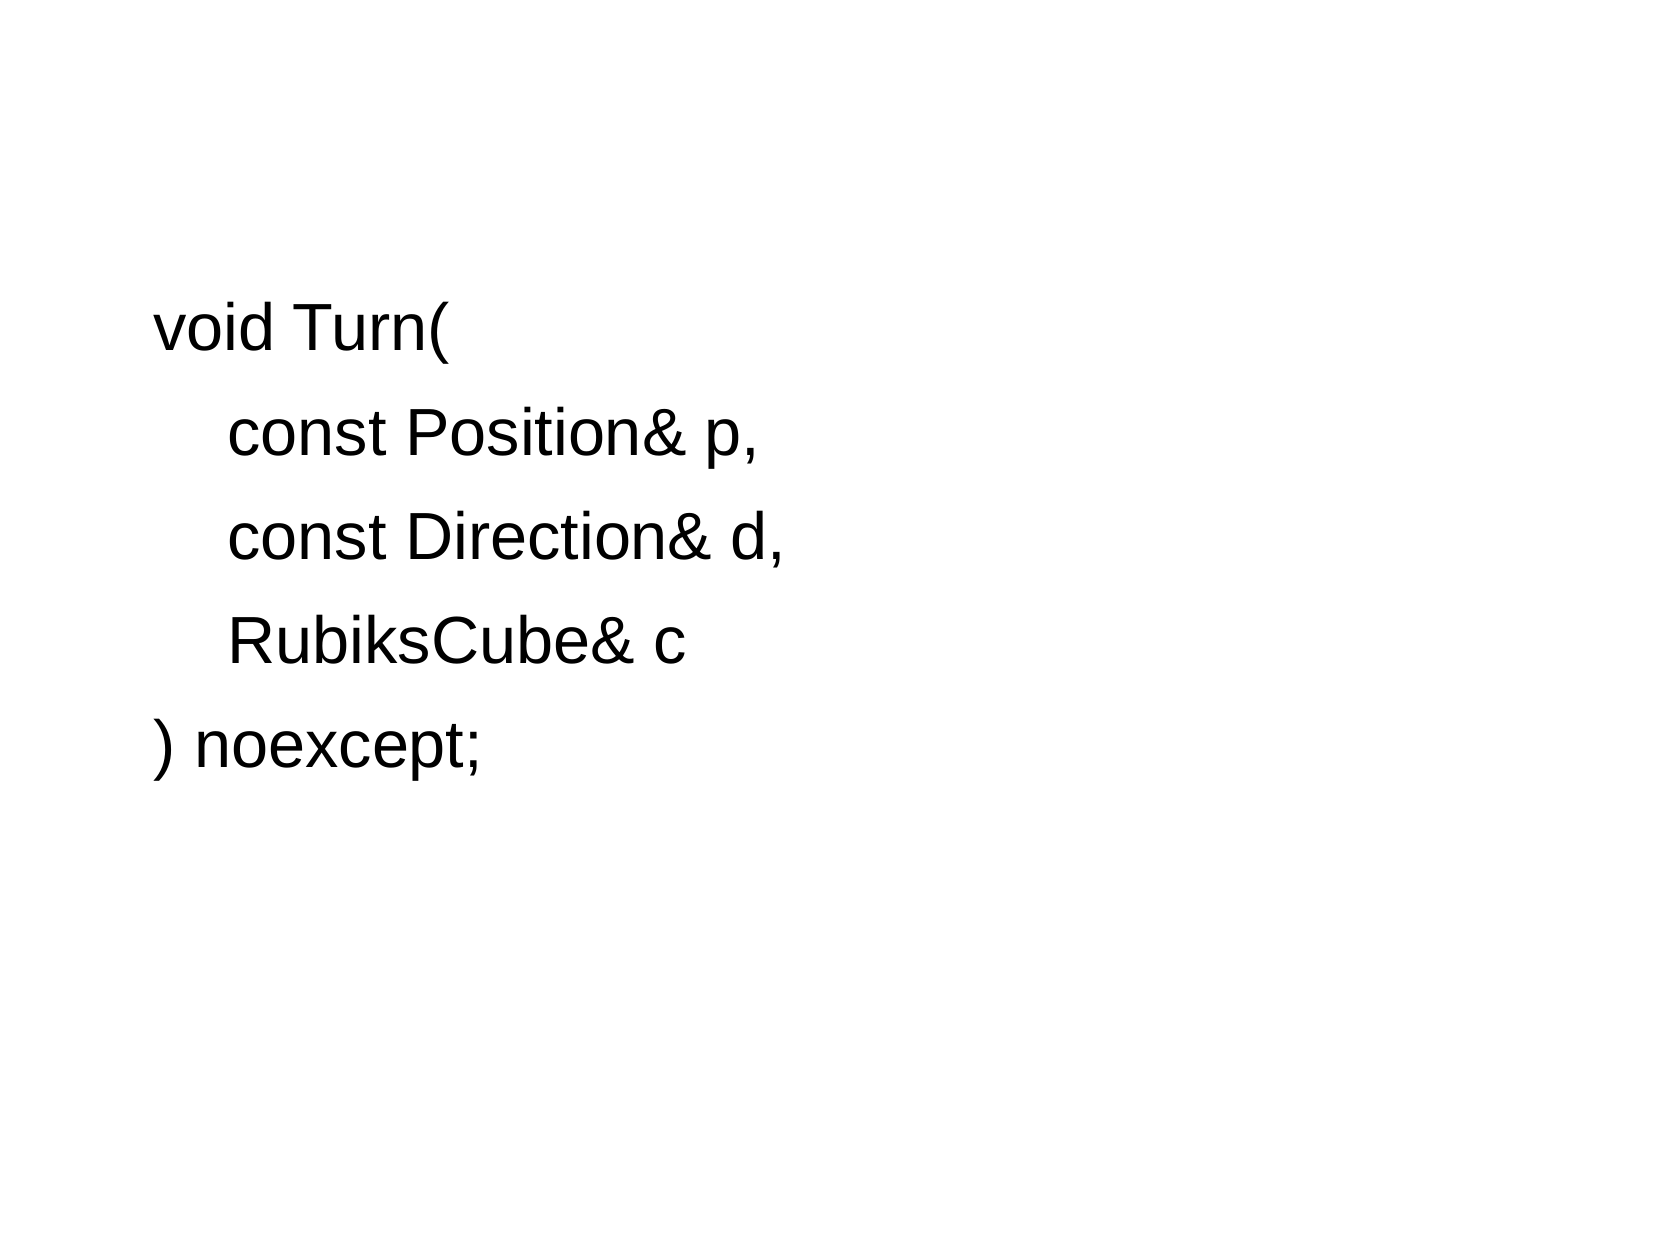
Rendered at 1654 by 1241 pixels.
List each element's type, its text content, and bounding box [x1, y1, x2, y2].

list void Turn( const Position& p, const Direction& d, RubiksCube& c ) noexcept; [82, 290, 1571, 1010]
